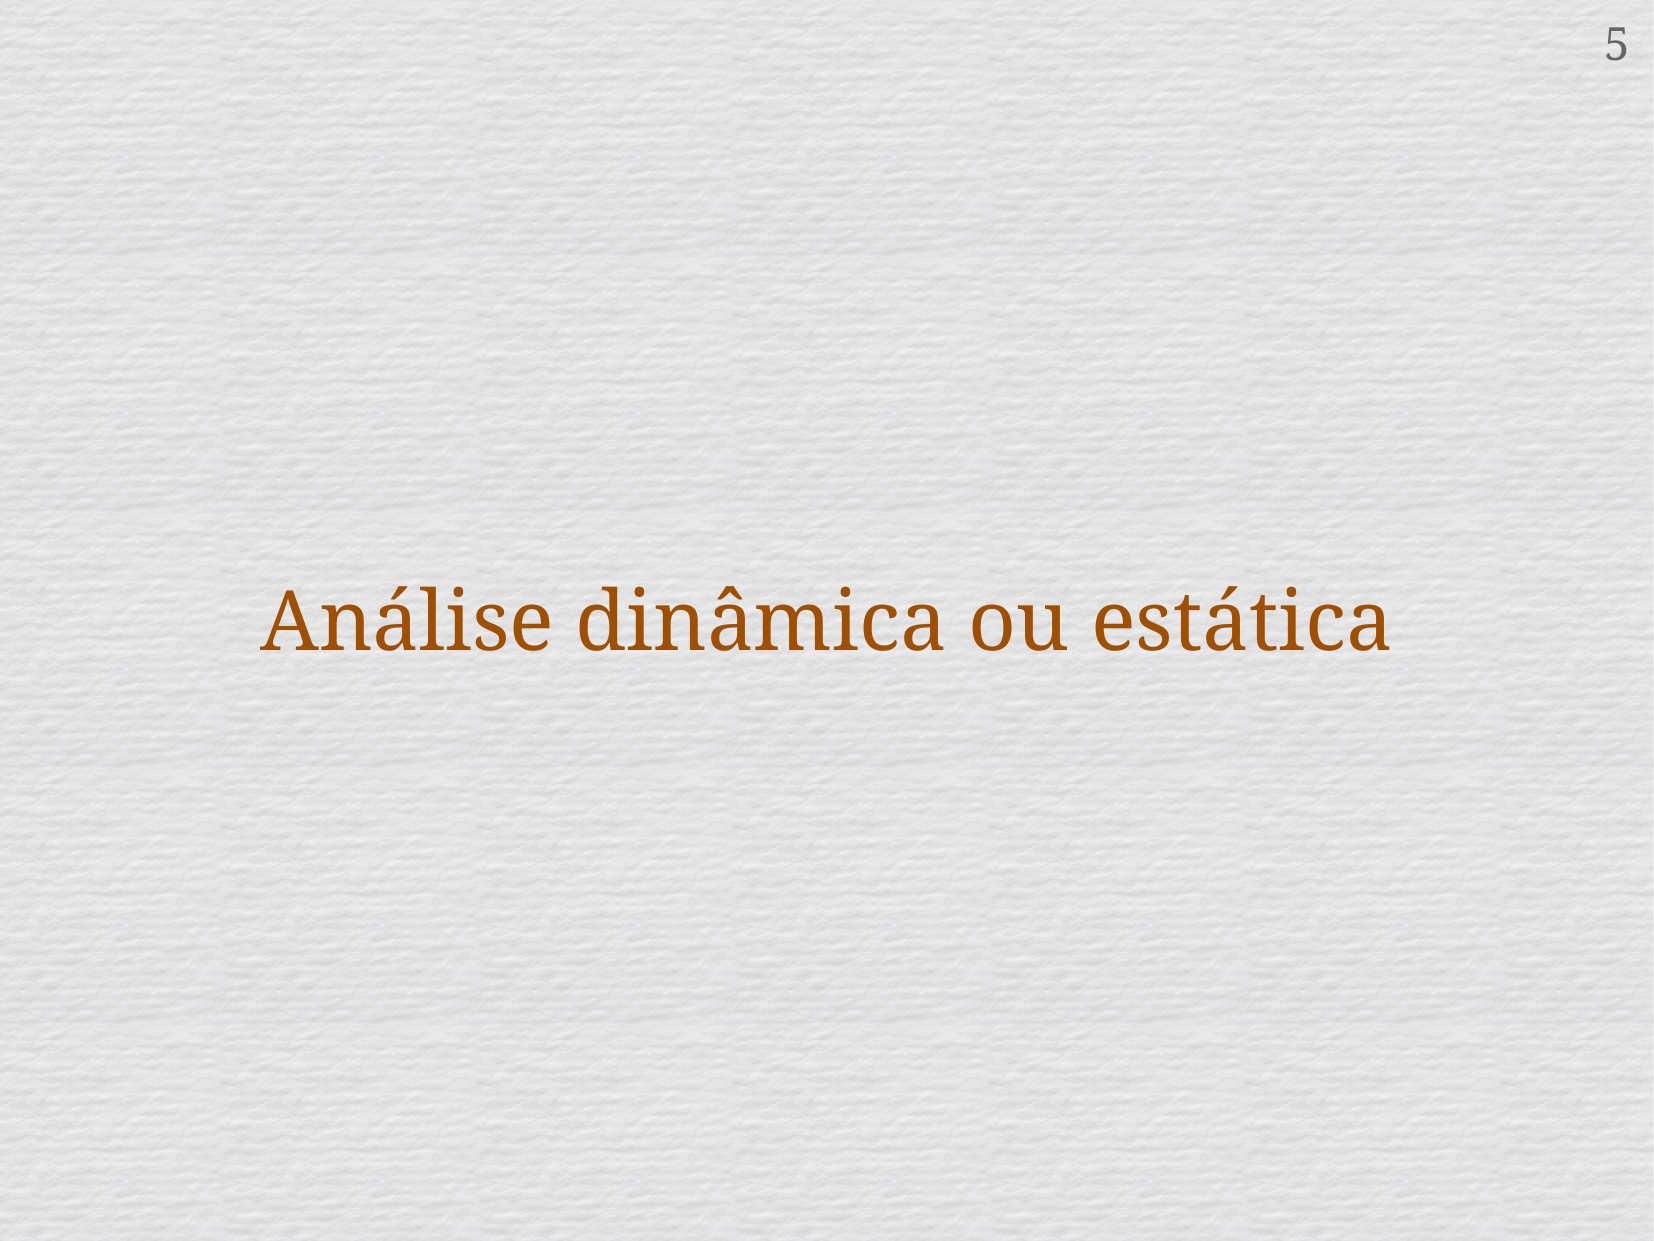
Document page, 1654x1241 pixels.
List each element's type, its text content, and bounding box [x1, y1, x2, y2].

title Análise dinâmica ou estática [59, 568, 1595, 672]
picture [0, 0, 1654, 1241]
